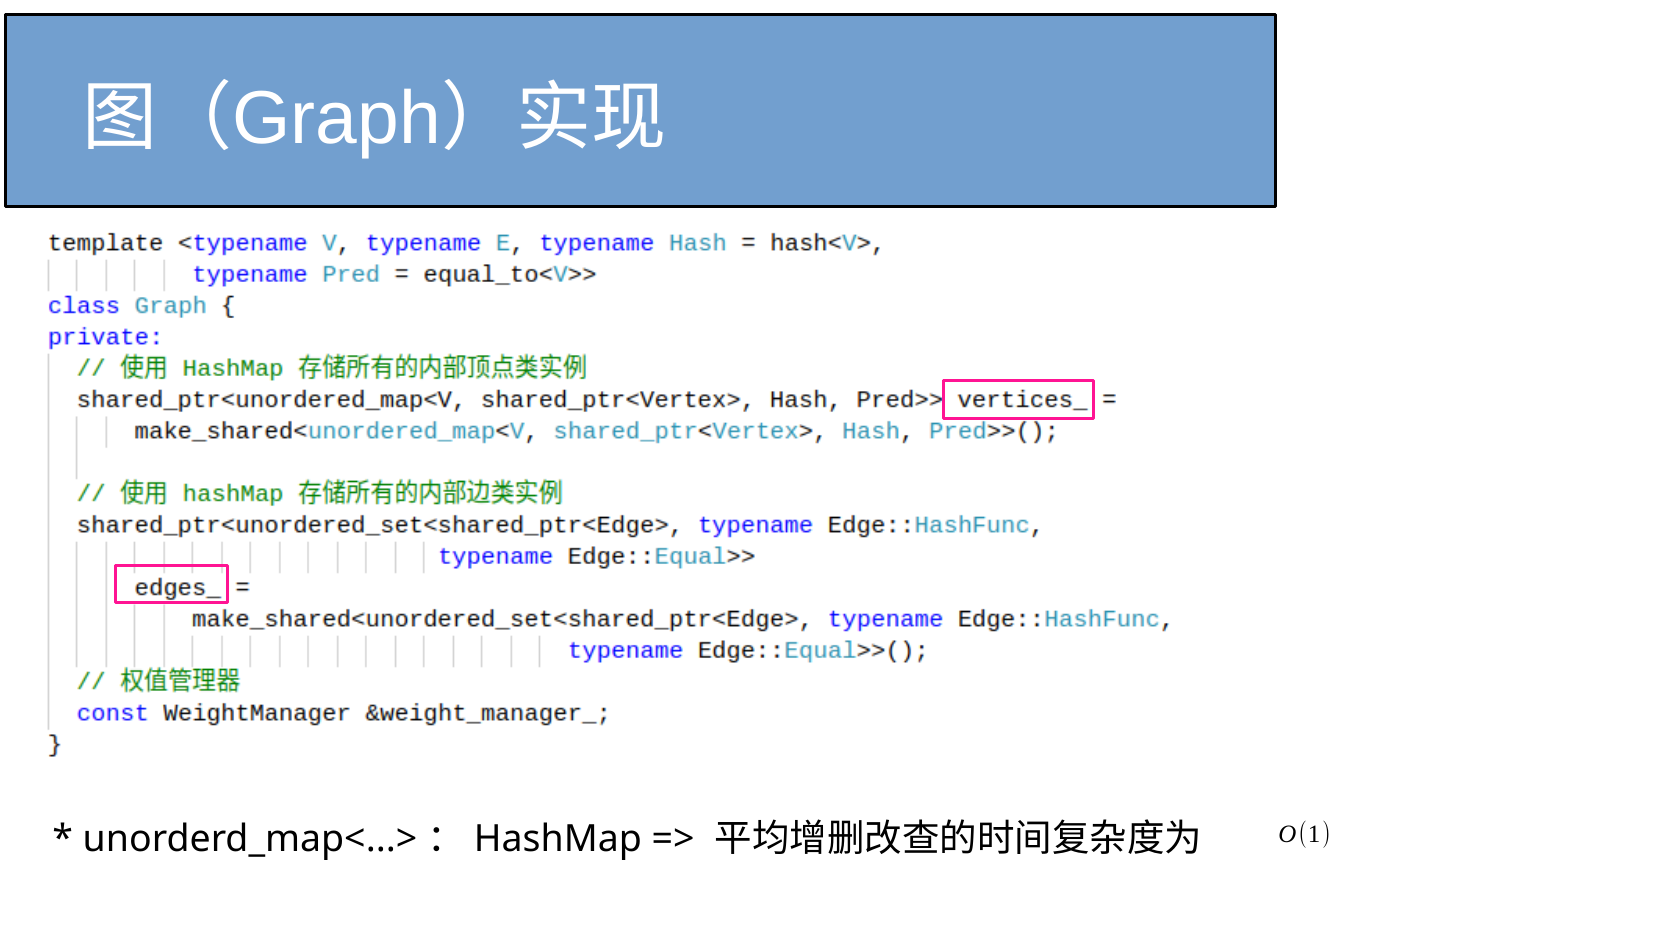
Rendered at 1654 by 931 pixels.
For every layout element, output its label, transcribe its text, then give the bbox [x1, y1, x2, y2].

text_box * unorderd_map<...>：HashMap => 平均增删改查的时间复杂度为 [37, 804, 1281, 863]
picture [37, 224, 1202, 763]
title 图（Graph）实现 [82, 44, 1235, 192]
chart [1271, 818, 1336, 850]
